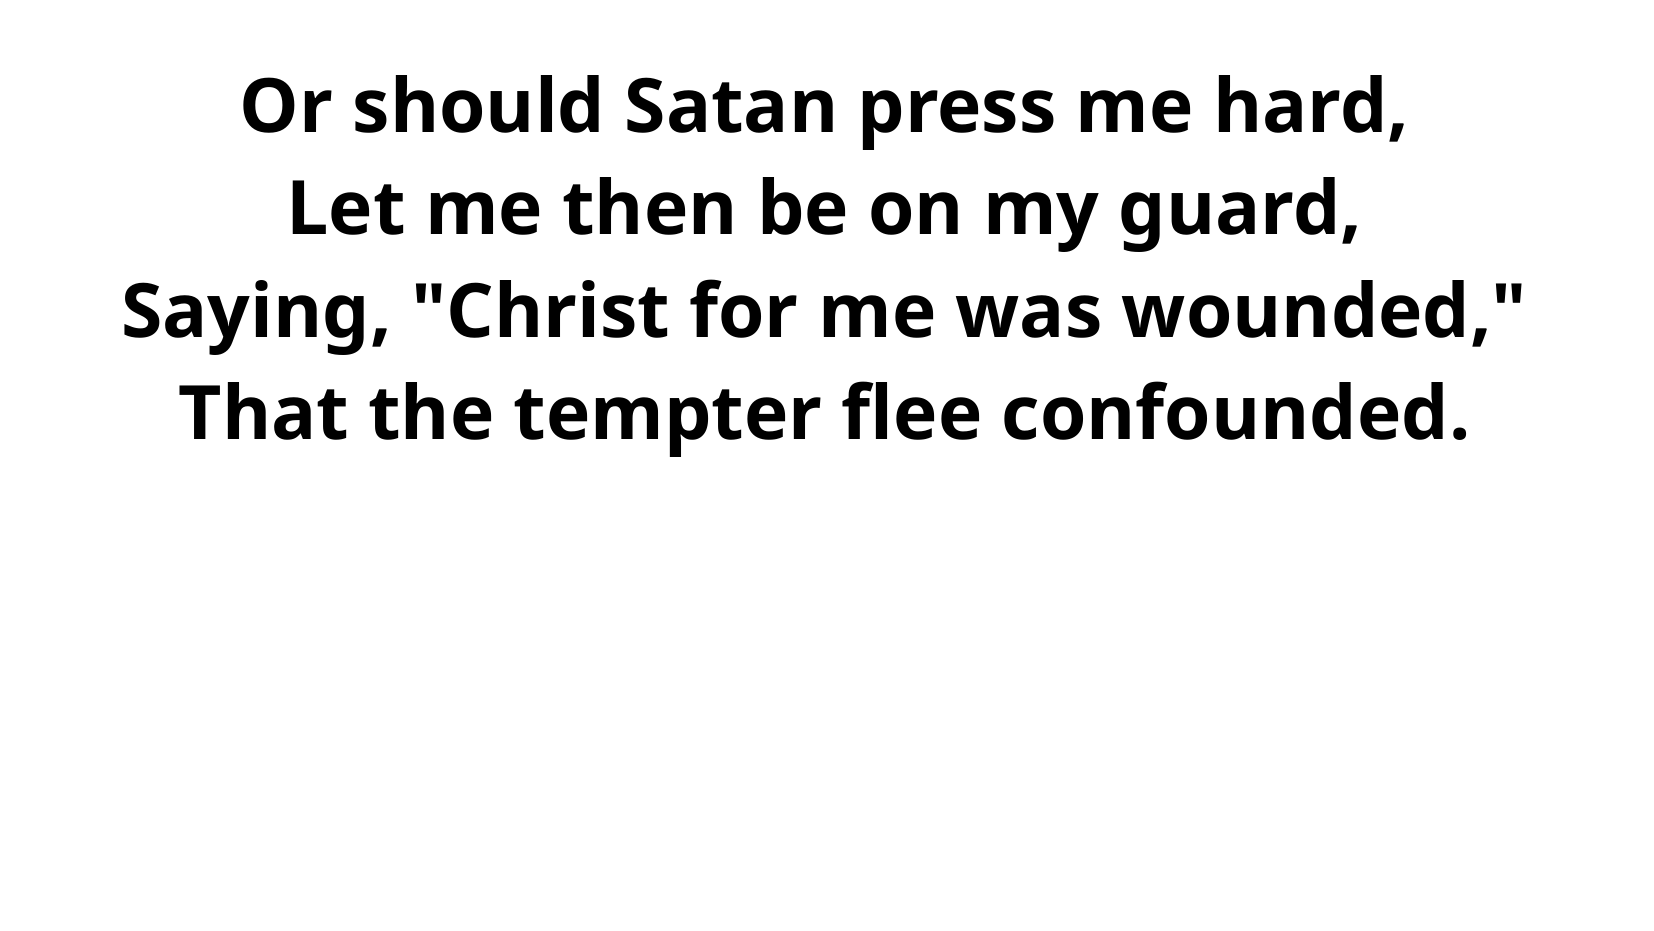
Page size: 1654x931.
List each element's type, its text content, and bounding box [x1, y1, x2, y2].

text_box Or should Satan press me hard, Let me then be on my guard, Saying, "Christ for me was wounded," That the tempter flee confounded. [105, 45, 1546, 460]
